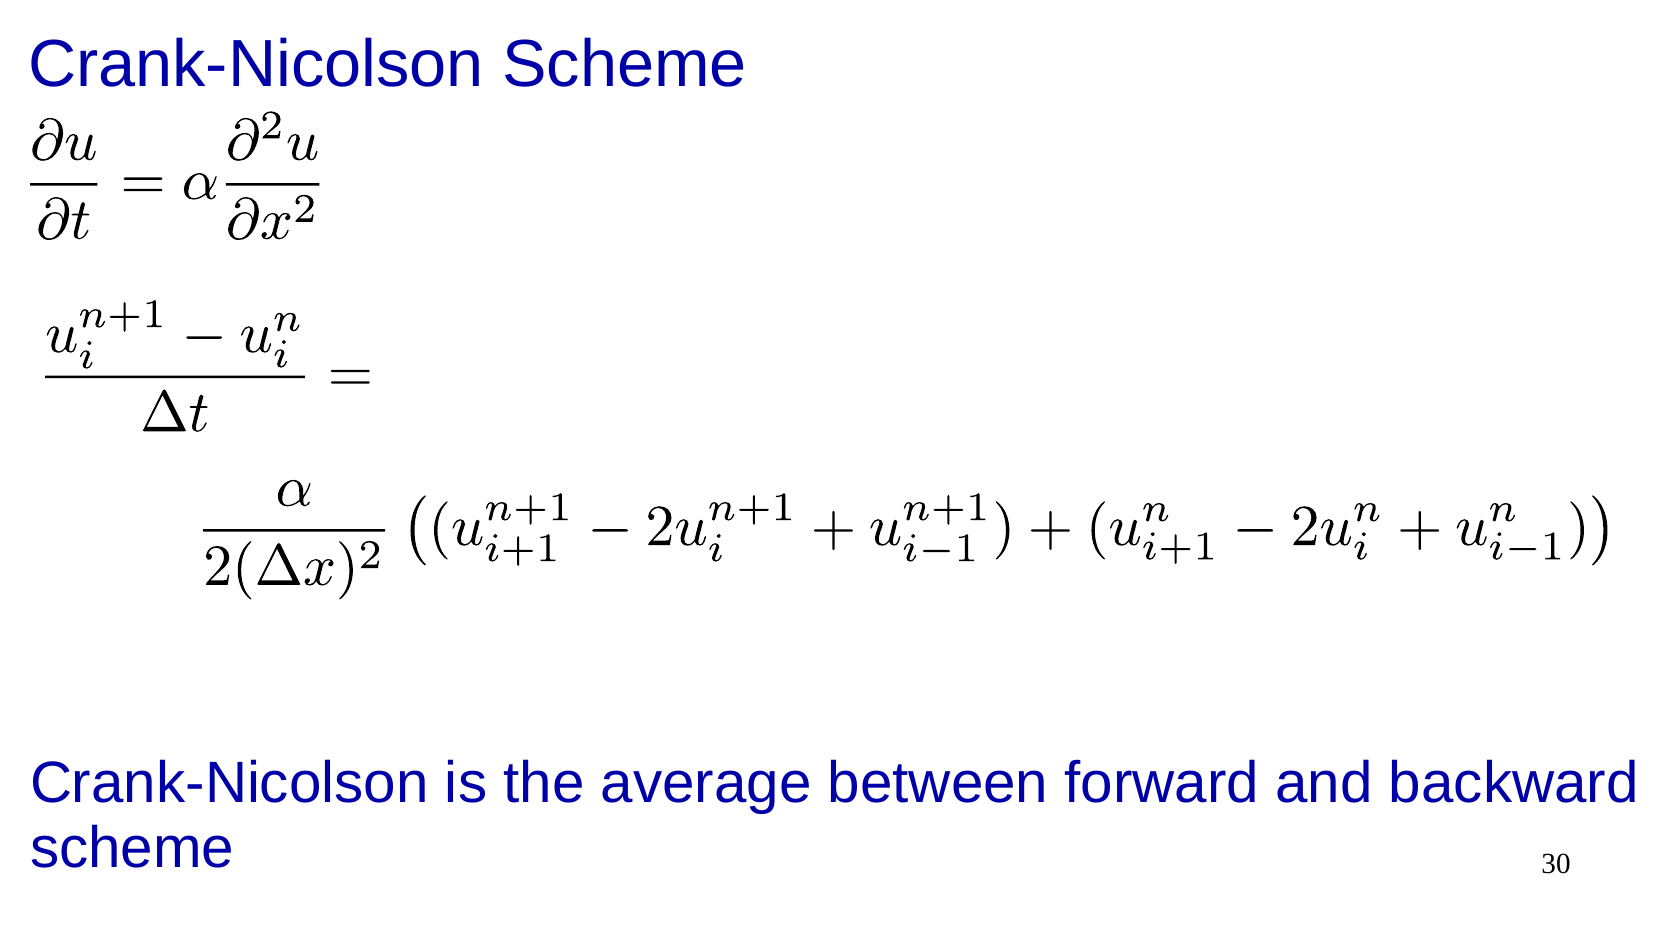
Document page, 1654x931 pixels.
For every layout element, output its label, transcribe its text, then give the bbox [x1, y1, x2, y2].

text_box [45, 300, 373, 432]
title Crank-Nicolson Scheme [28, 21, 1626, 106]
text_box [203, 479, 1617, 600]
text_box [30, 111, 320, 241]
list Crank-Nicolson is the average between forward and backward scheme [30, 750, 1645, 916]
